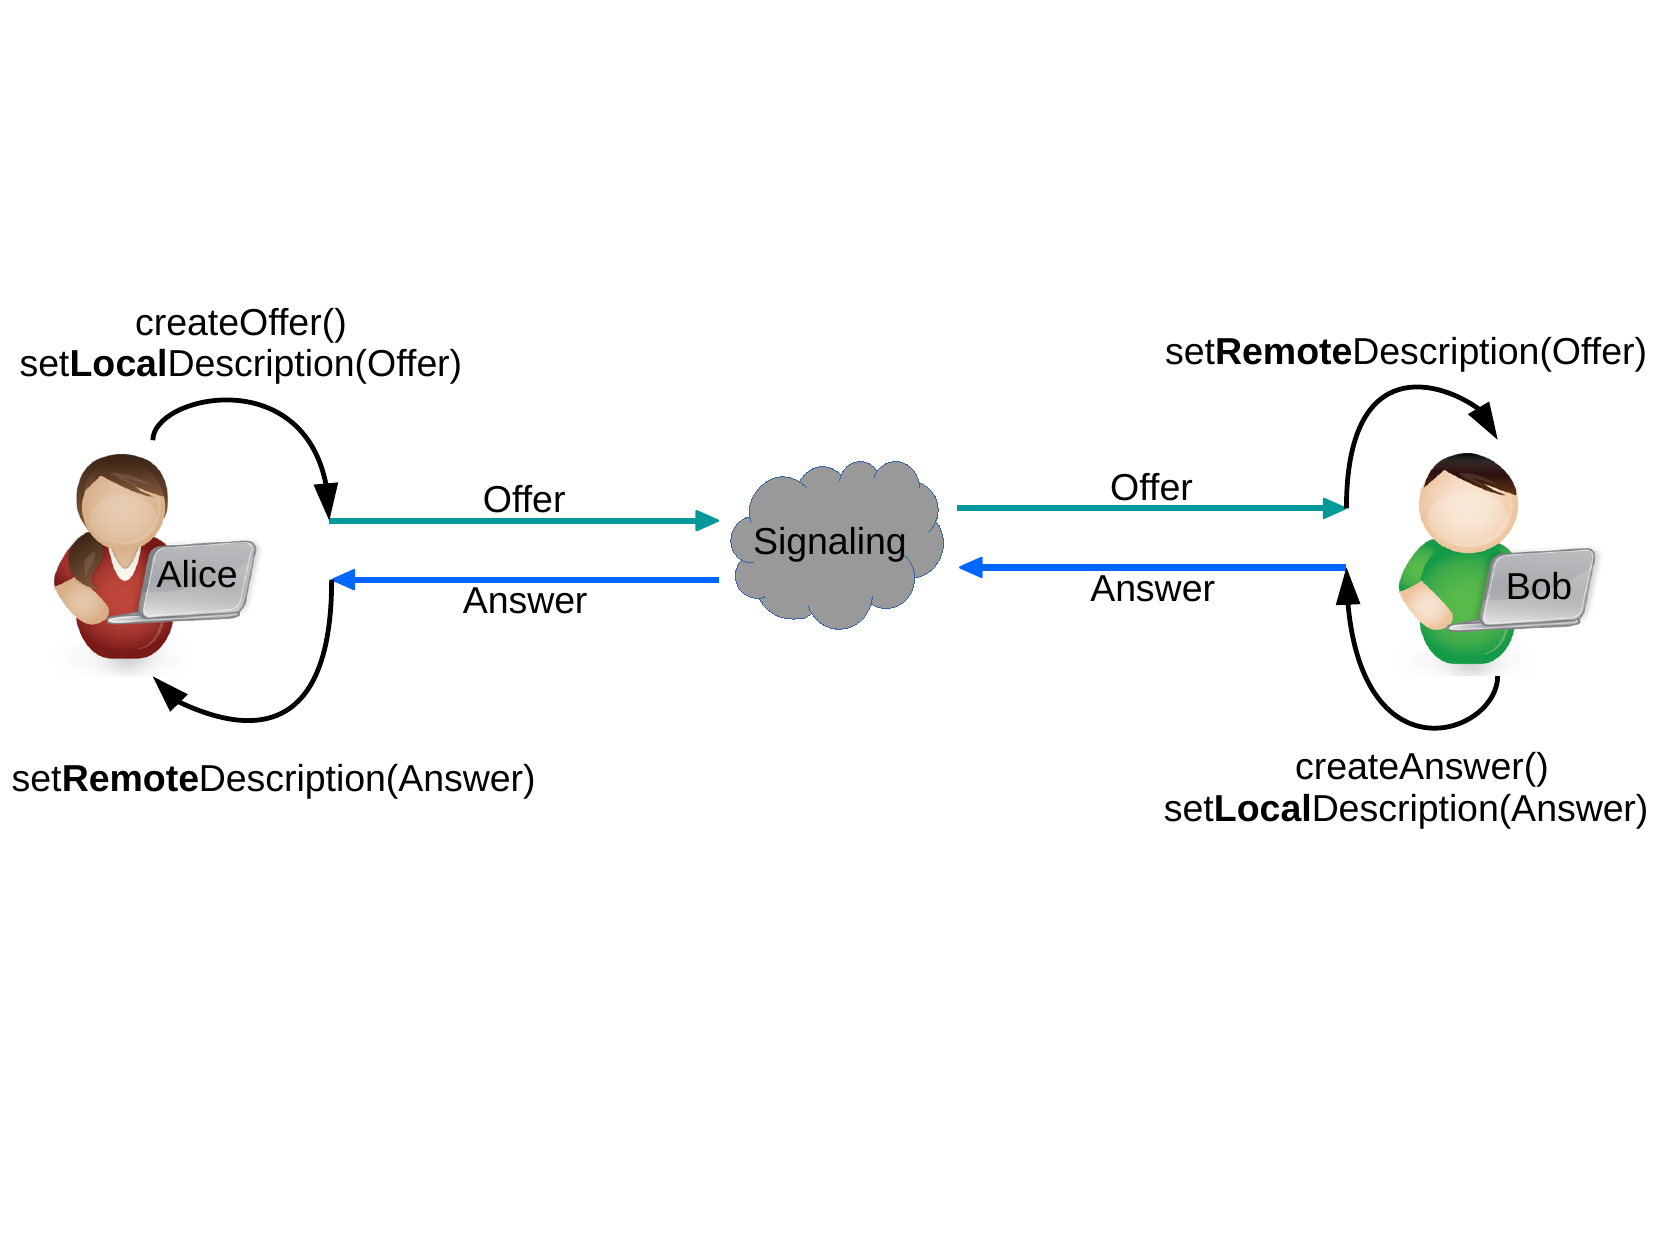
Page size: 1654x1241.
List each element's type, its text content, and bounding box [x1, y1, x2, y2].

picture [1389, 439, 1607, 677]
picture [35, 440, 271, 677]
text_box Signaling [730, 461, 944, 630]
text_box Bob [1483, 557, 1595, 615]
text_box Alice [141, 546, 253, 604]
